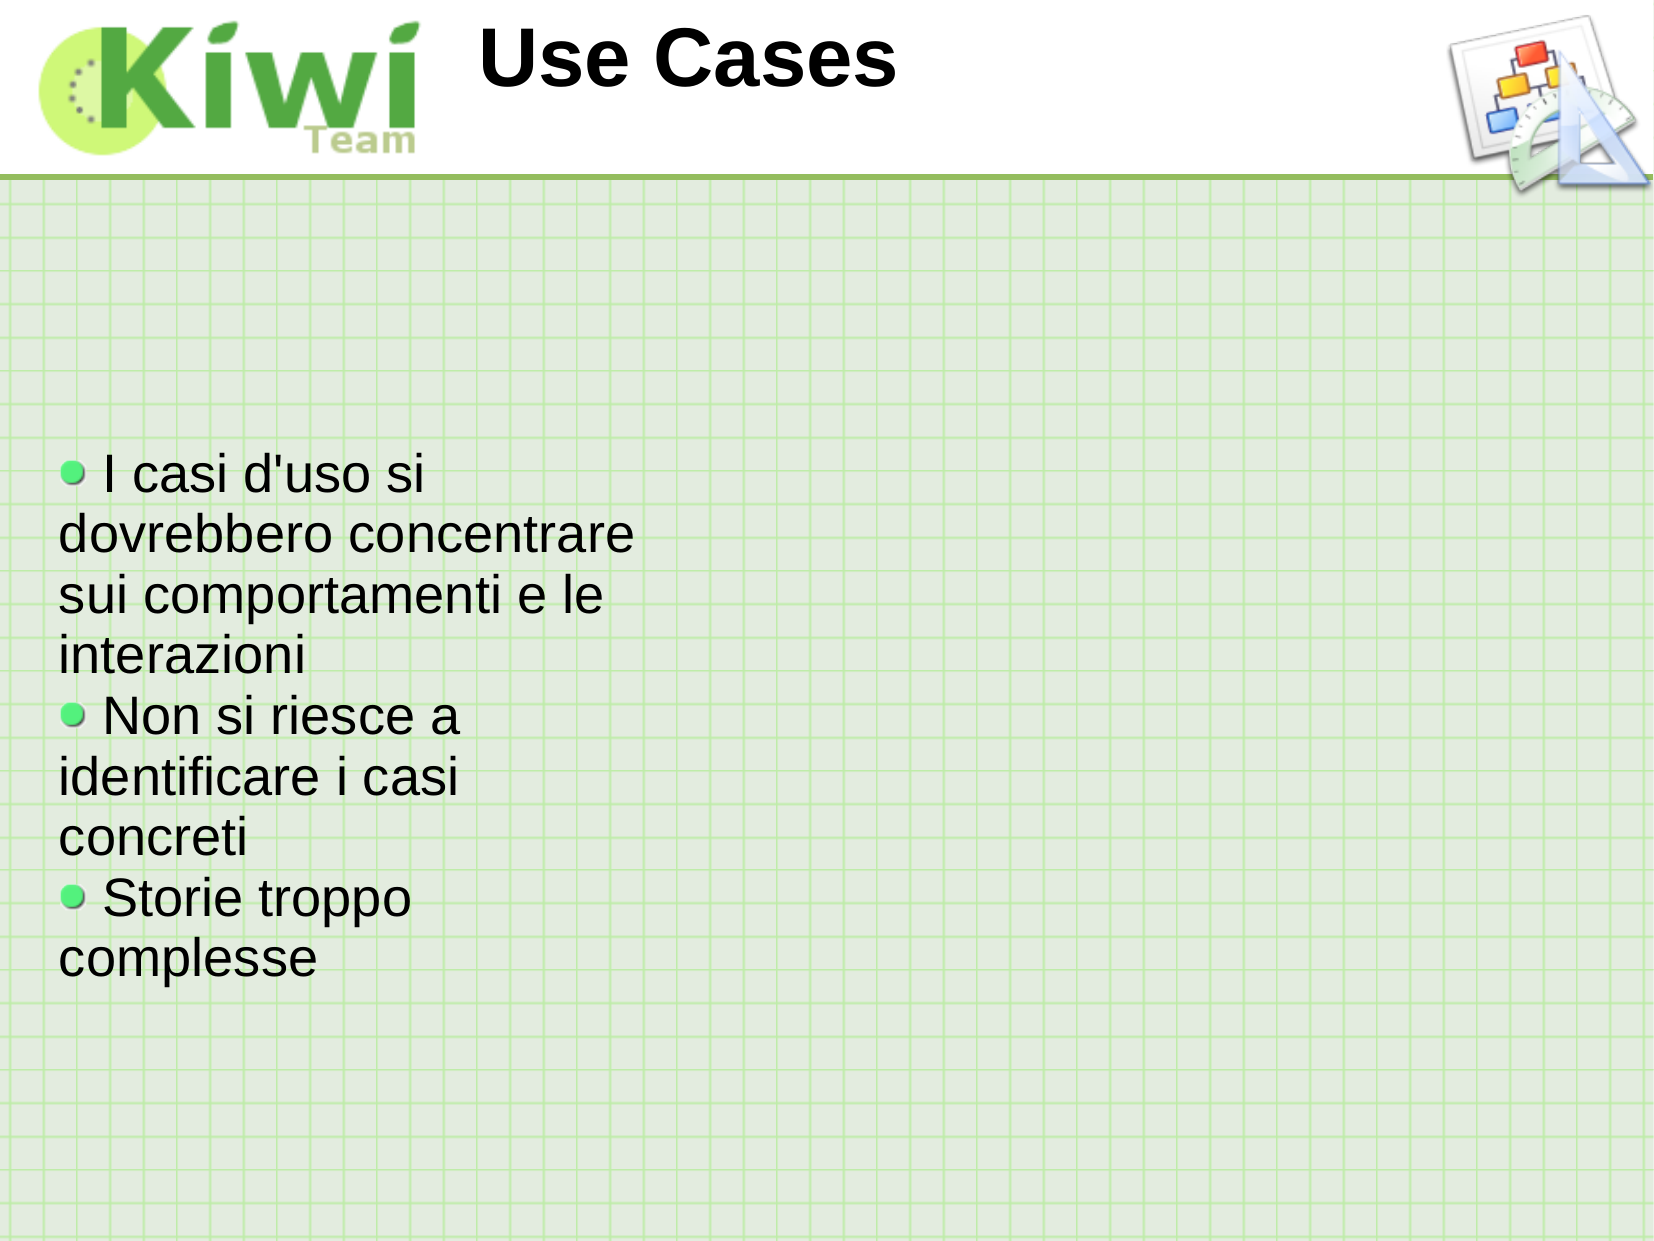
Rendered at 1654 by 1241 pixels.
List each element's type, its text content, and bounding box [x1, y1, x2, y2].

picture [29, 7, 438, 166]
picture [0, 0, 1654, 1241]
title Use Cases [478, 8, 1211, 107]
text_box I casi d'uso si dovrebbero concentrare sui comportamenti e le interazioni Non si riesce a identificare i casi concreti Storie troppo complesse [59, 236, 650, 1182]
text_box [0, 0, 1446, 174]
